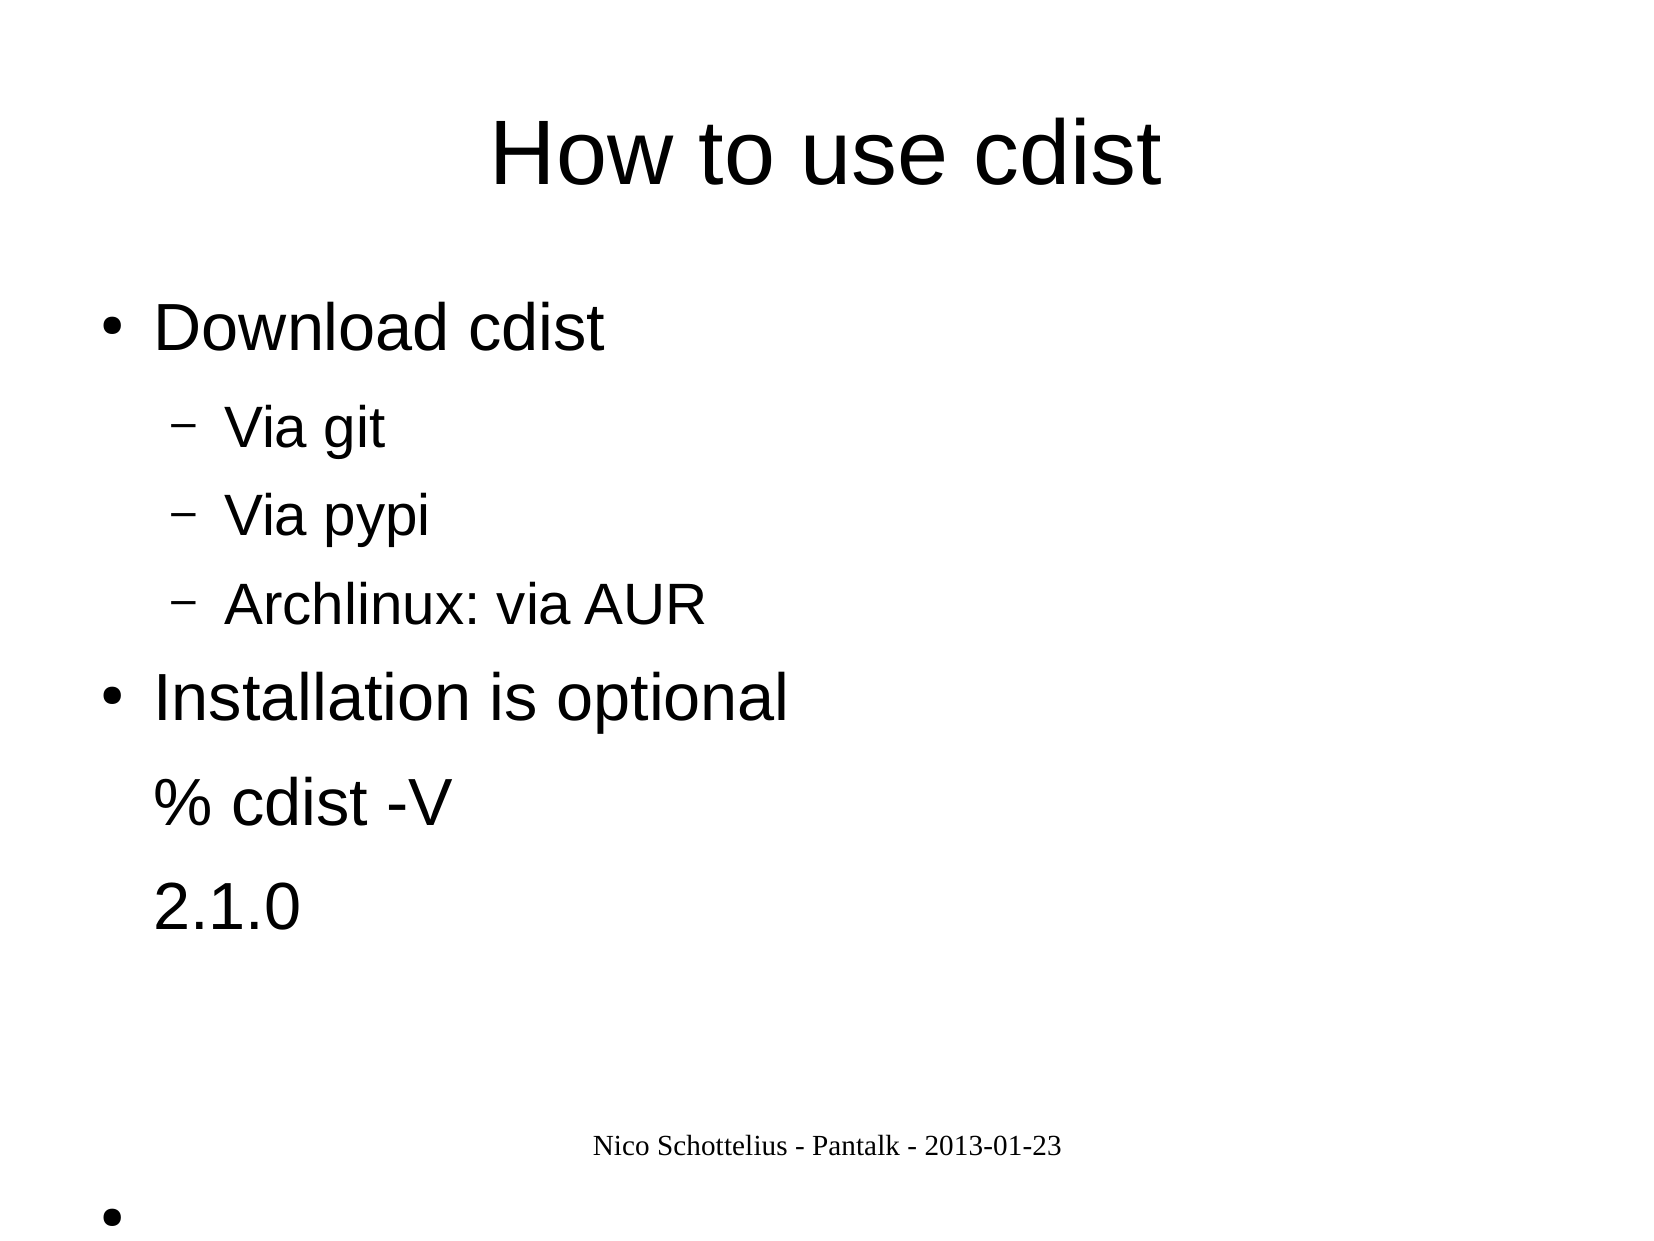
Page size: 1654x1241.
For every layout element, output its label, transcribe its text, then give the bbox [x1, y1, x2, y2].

title How to use cdist [82, 49, 1571, 257]
list Download cdist Via git Via pypi Archlinux: via AUR Installation is optional % cdist -V 2.1.0 [82, 290, 1538, 1010]
